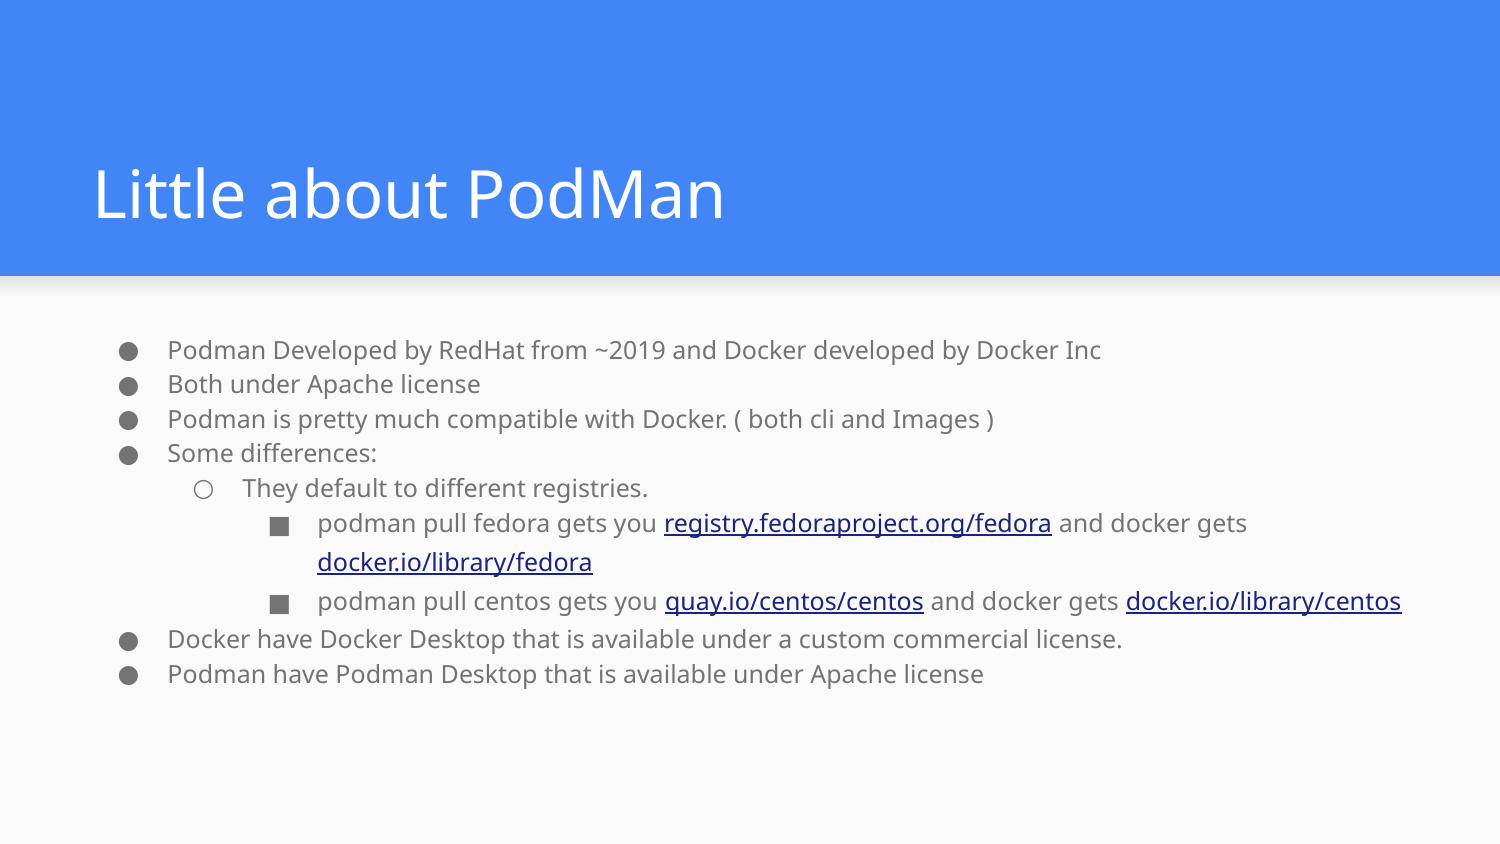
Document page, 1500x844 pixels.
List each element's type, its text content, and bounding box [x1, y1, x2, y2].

list Podman Developed by RedHat from ~2019 and Docker developed by Docker Inc Both under Apache license Podman is pretty much compatible with Docker. ( both cli and Images ) Some differences: They default to different registries. podman pull fedora gets you registry.fedoraproject.org/fedora and docker gets docker.io/library/fedora podman pull centos gets you quay.io/centos/centos and docker gets docker.io/library/centos Docker have Docker Desktop that is available under a custom commercial license. Podman have Podman Desktop that is available under Apache license [77, 314, 1427, 760]
title Little about PodMan [77, 121, 1427, 248]
